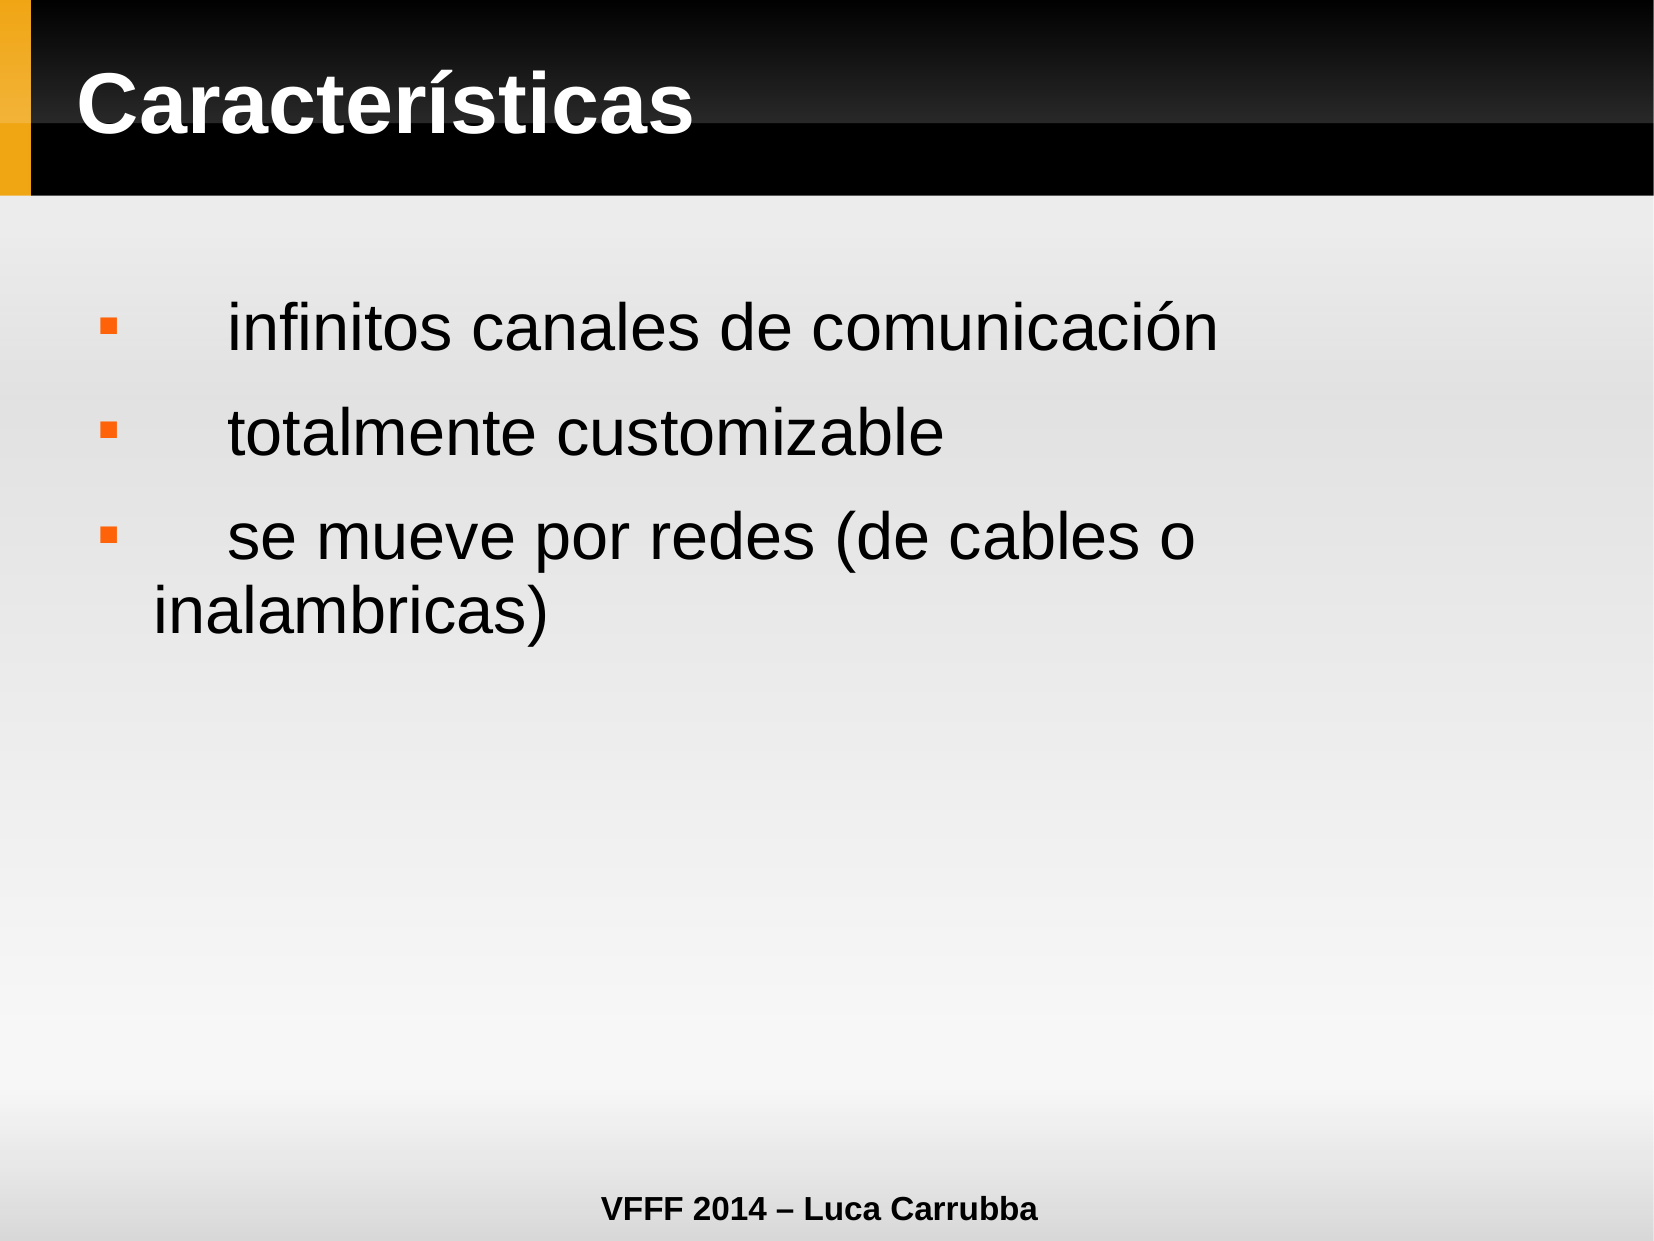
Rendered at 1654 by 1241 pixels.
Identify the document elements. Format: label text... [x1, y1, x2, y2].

title VFFF 2014 – Luca Carrubba [75, 1105, 1564, 1241]
picture [0, 0, 1654, 1241]
title Características [76, 0, 1565, 208]
list infinitos canales de comunicación totalmente customizable se mueve por redes (de cables o inalambricas) [82, 290, 1571, 1109]
